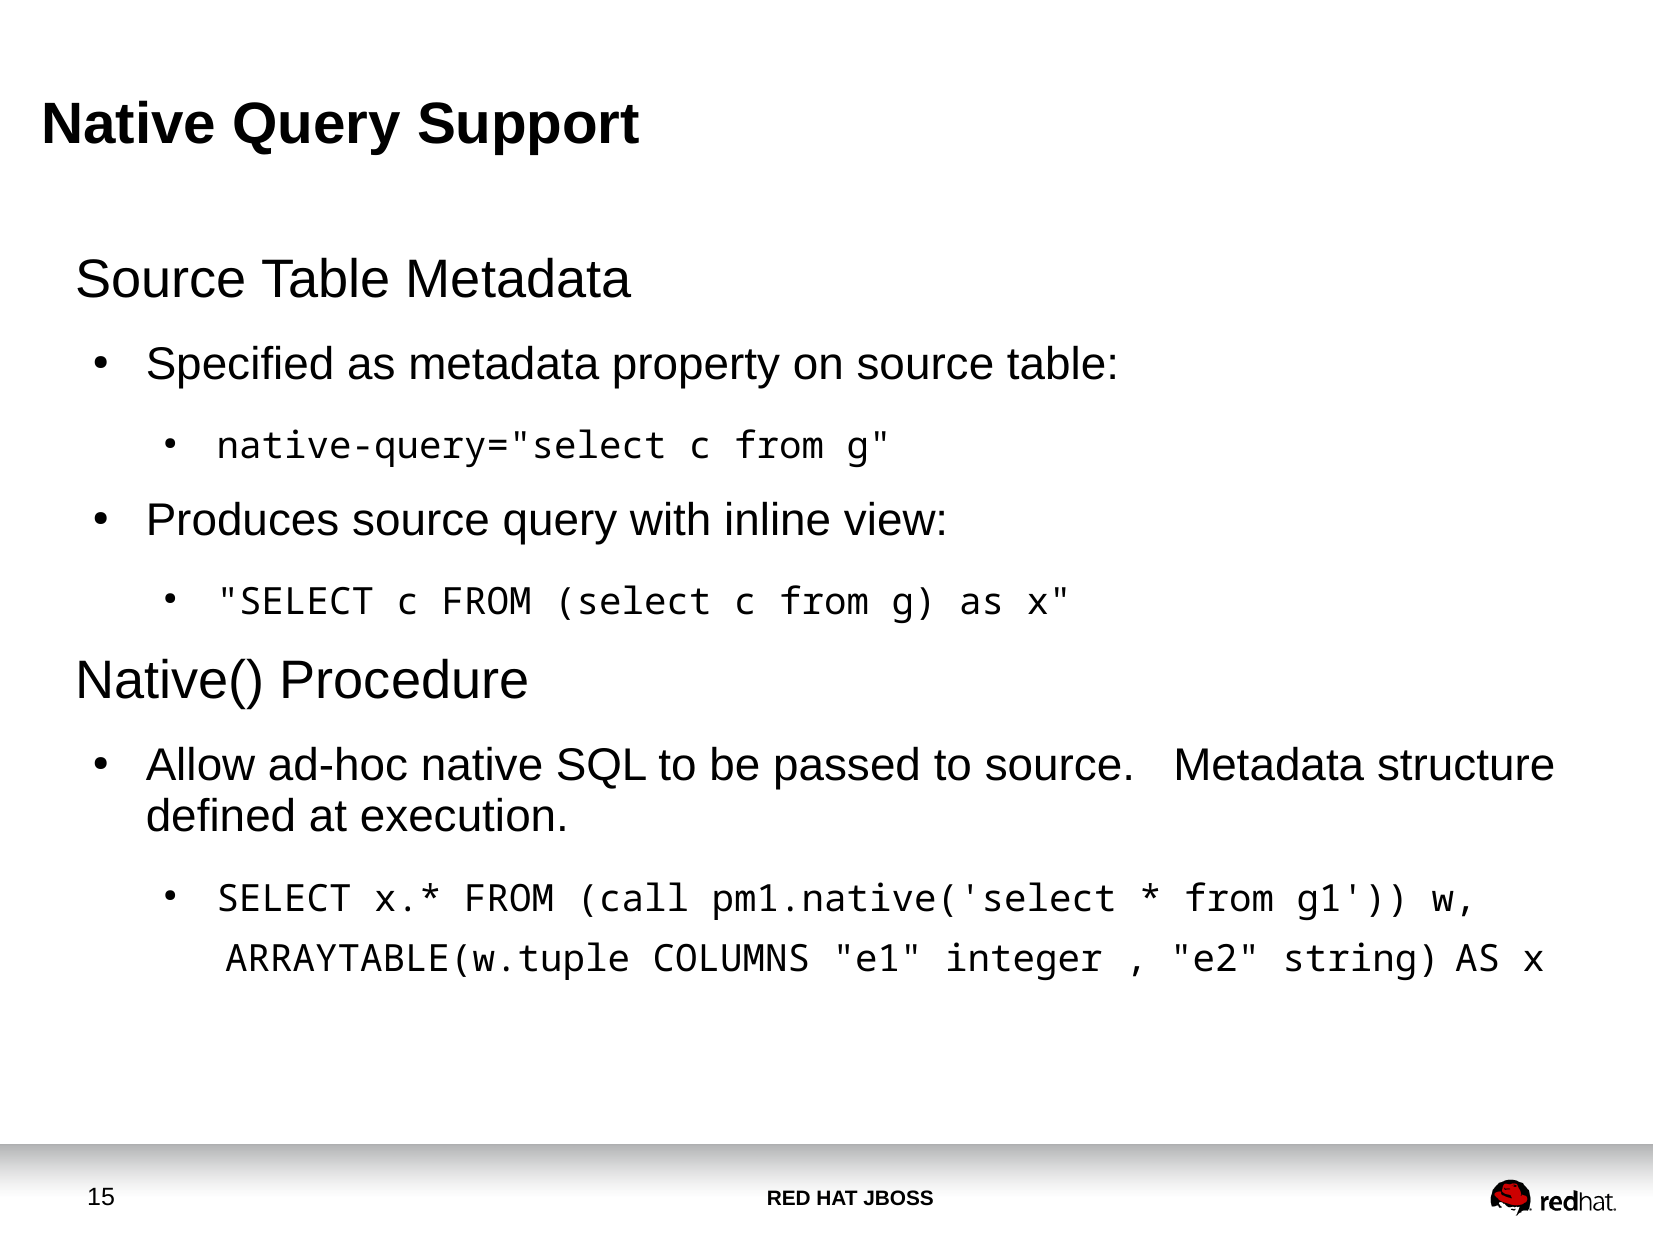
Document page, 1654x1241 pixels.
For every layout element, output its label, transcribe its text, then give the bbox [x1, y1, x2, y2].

picture [0, 1144, 1653, 1241]
title Native Query Support [41, 19, 1529, 228]
list Source Table Metadata Specified as metadata property on source table: native-query="select c from g" Produces source query with inline view: "SELECT c FROM (select c from g) as x" Native() Procedure Allow ad-hoc native SQL to be passed to source. Metadata structure defined at execution. SELECT x.* FROM (call pm1.native('select * from g1')) w, ARRAYTABLE(w.tuple COLUMNS "e1" integer , "e2" string) AS x [75, 248, 1601, 1166]
